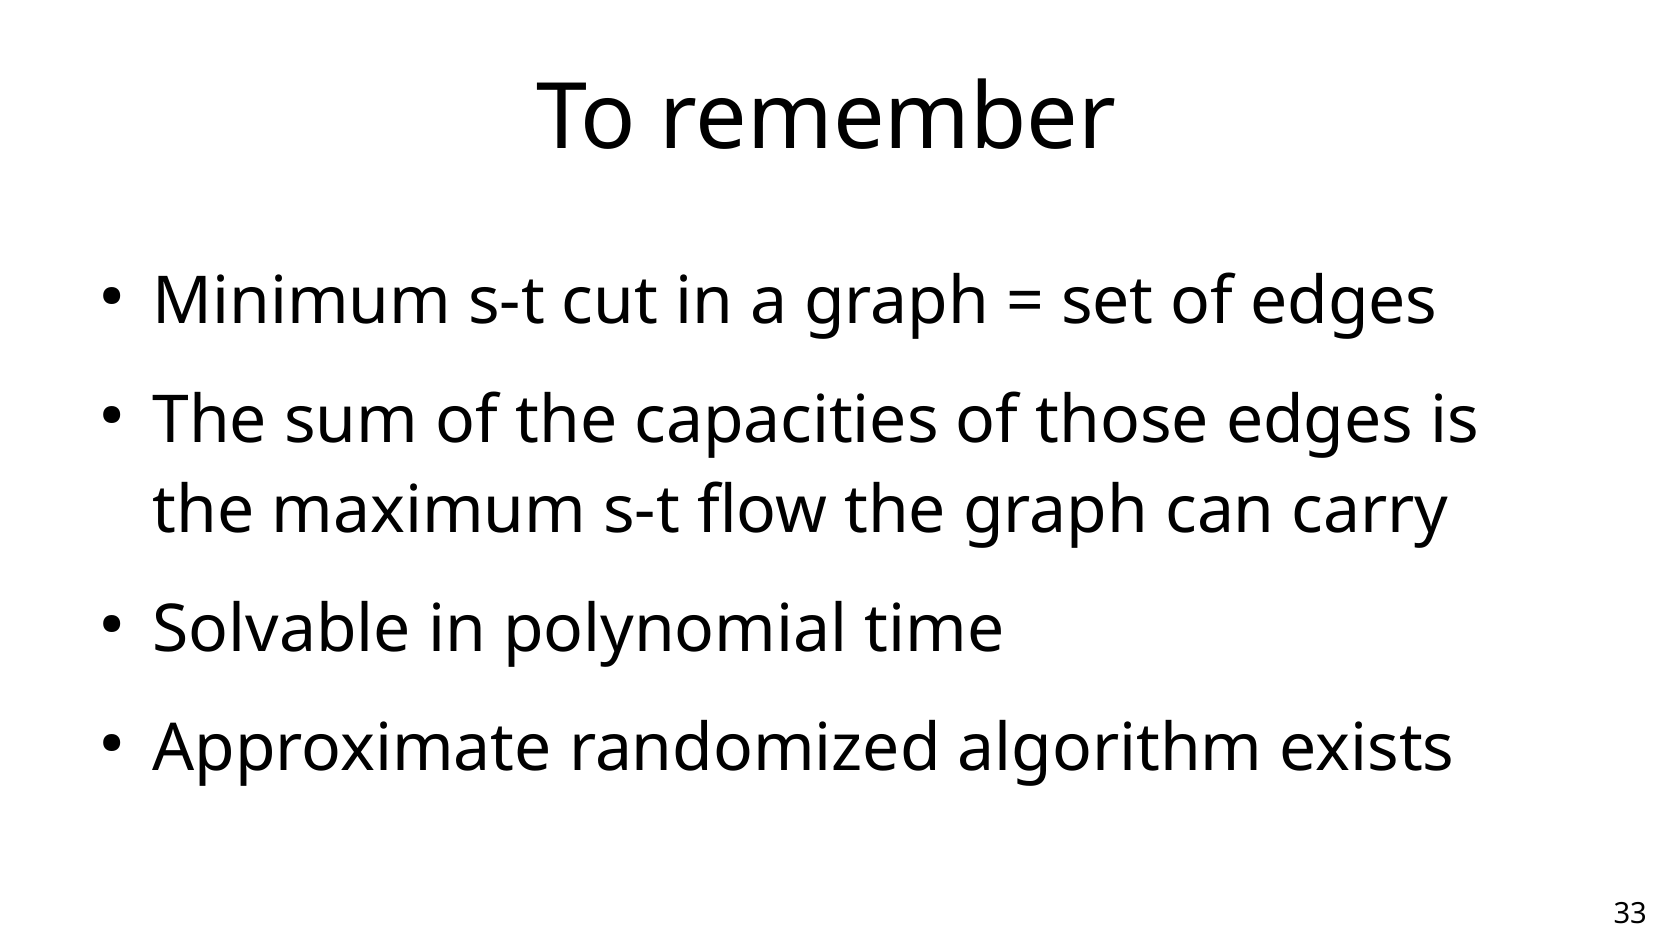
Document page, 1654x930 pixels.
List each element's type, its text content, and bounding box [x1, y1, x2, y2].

title To remember [82, 1, 1571, 225]
list Minimum s-t cut in a graph = set of edges The sum of the capacities of those edges is the maximum s-t flow the graph can carry Solvable in polynomial time Approximate randomized algorithm exists [82, 252, 1571, 793]
